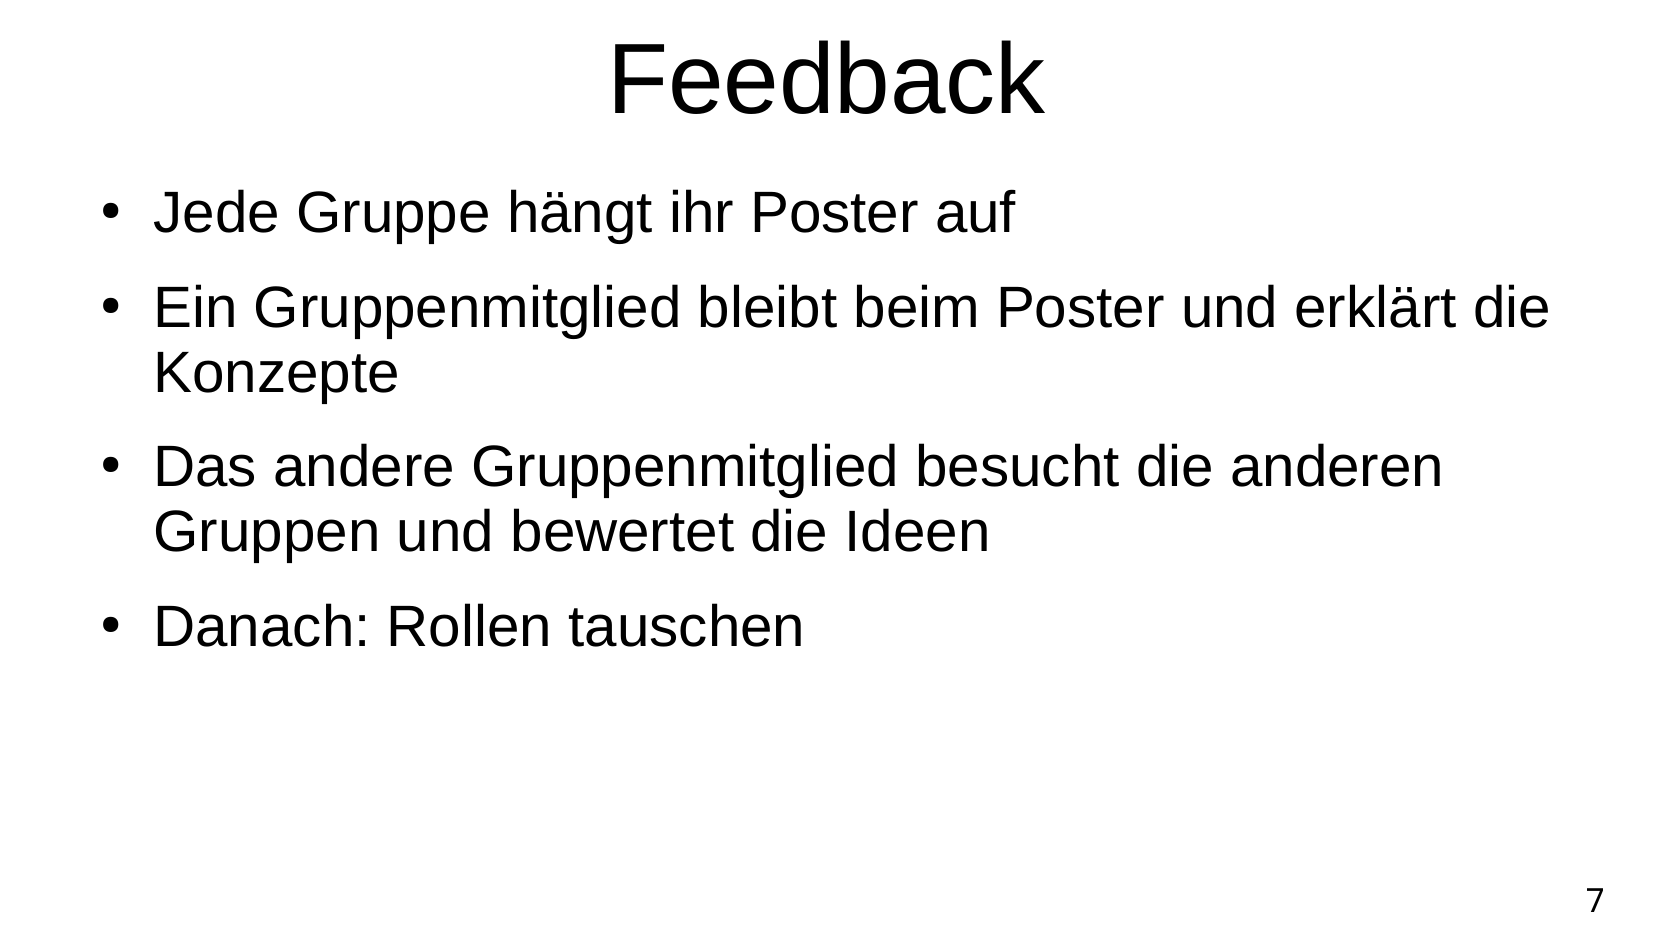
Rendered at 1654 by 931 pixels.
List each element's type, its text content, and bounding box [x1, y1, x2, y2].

title Feedback [82, 1, 1571, 157]
list Jede Gruppe hängt ihr Poster auf Ein Gruppenmitglied bleibt beim Poster und erklärt die Konzepte Das andere Gruppenmitglied besucht die anderen Gruppen und bewertet die Ideen Danach: Rollen tauschen [82, 180, 1571, 811]
